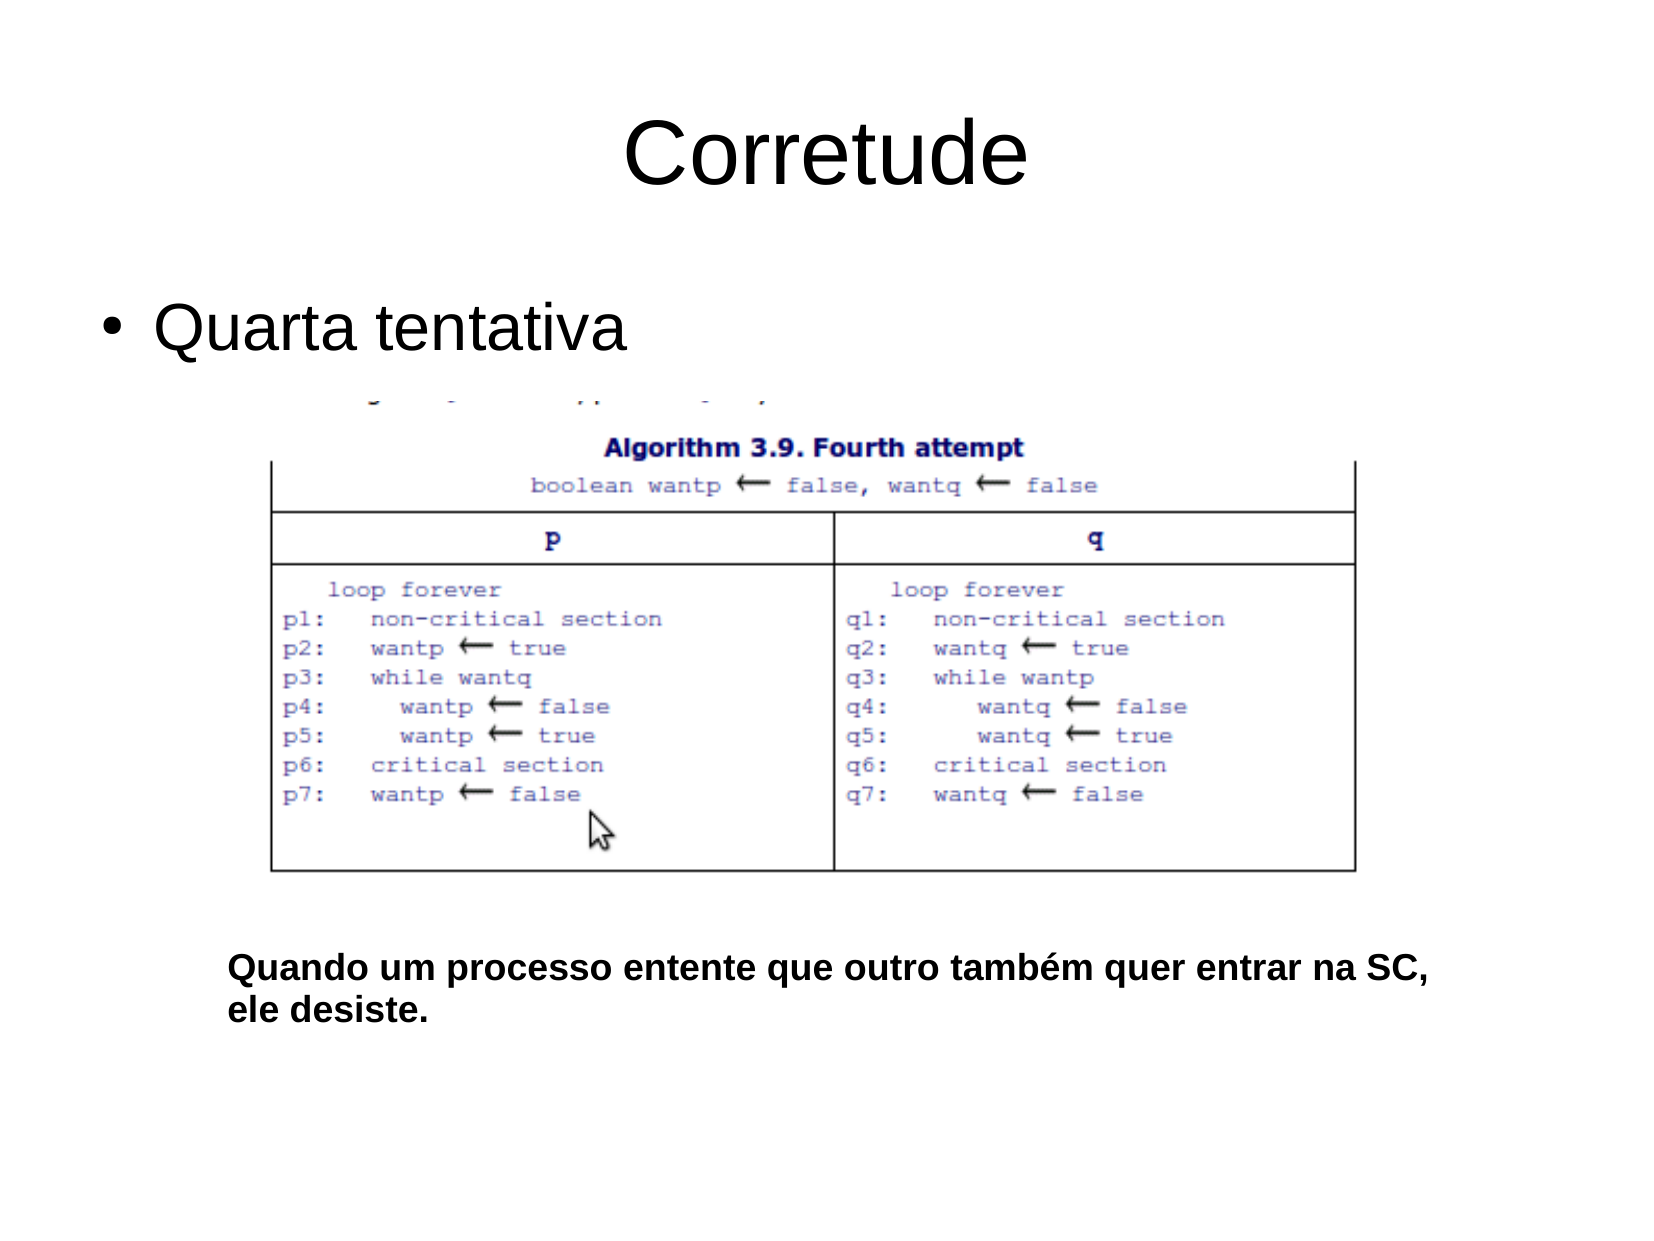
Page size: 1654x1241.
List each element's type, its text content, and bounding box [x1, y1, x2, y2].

title Corretude [82, 49, 1571, 257]
text_box Quando um processo entente que outro também quer entrar na SC, ele desiste. [212, 938, 1446, 1038]
picture [248, 401, 1384, 910]
list Quarta tentativa [82, 290, 1538, 1010]
